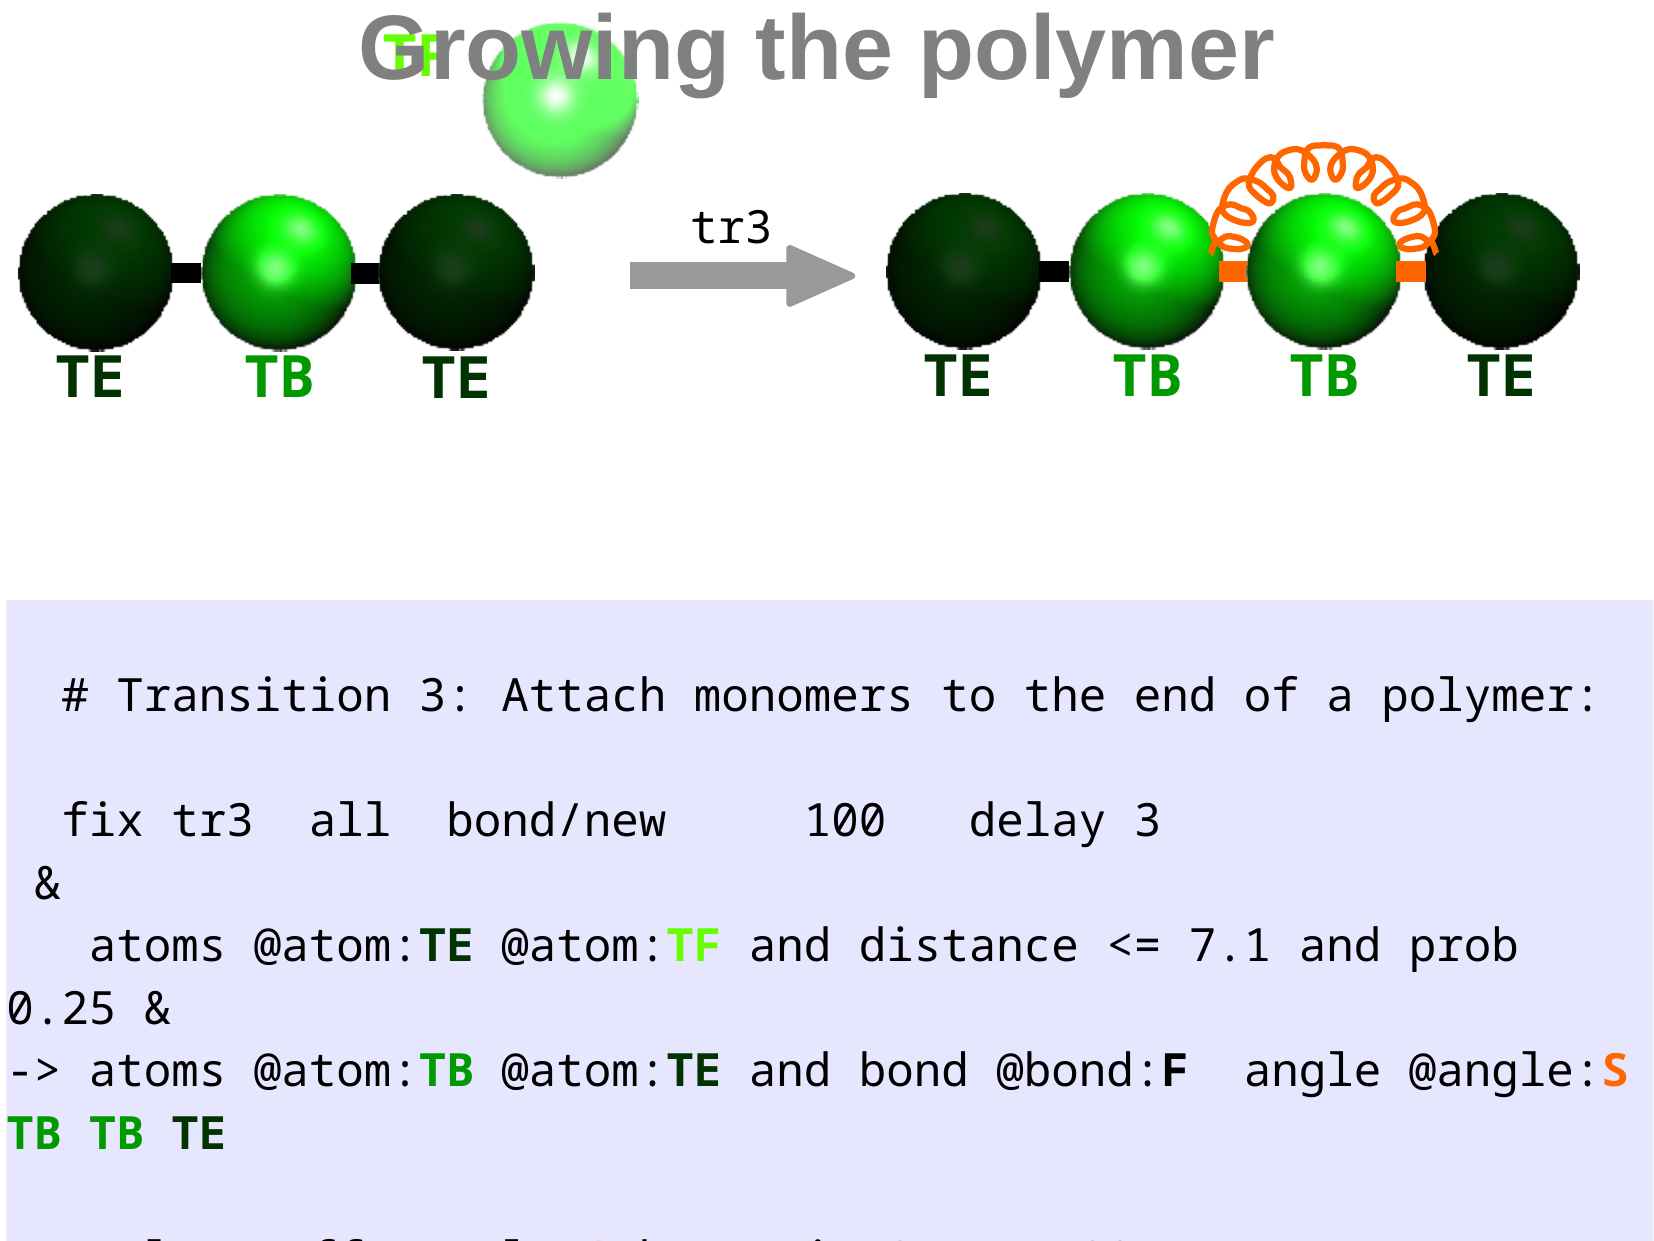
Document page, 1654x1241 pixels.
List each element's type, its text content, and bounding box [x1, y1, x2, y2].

picture [18, 194, 175, 352]
text_box tr3 [690, 195, 789, 241]
picture [201, 194, 358, 335]
text_box TB [1042, 334, 1253, 393]
text_box TE [853, 333, 1042, 393]
picture [378, 194, 535, 336]
text_box TB [174, 335, 378, 394]
picture [1423, 193, 1580, 334]
text_box TB [1253, 350, 1396, 393]
picture [1246, 193, 1403, 350]
picture [1260, 193, 1270, 199]
text_box TE [1396, 334, 1607, 393]
picture [482, 140, 639, 179]
text_box TE [0, 335, 174, 394]
picture [886, 193, 1043, 350]
picture [1069, 193, 1226, 334]
text_box Growing the polymer [0, 0, 1635, 140]
text_box # Transition 3: Attach monomers to the end of a polymer: fix tr3 all bond/new 100 delay 3 & atoms @atom:TE @atom:TF and distance <= 7.1 and prob 0.25 & -> atoms @atom:TB @atom:TE and bond @bond:F angle @angle:S TB TB TE angle_coeff @angle:S harmonic 851.1 180 #(persistence=10um) [6, 600, 1654, 1226]
text_box TE [351, 336, 562, 395]
picture [1216, 215, 1226, 237]
picture [1378, 193, 1387, 199]
picture [1423, 215, 1431, 236]
